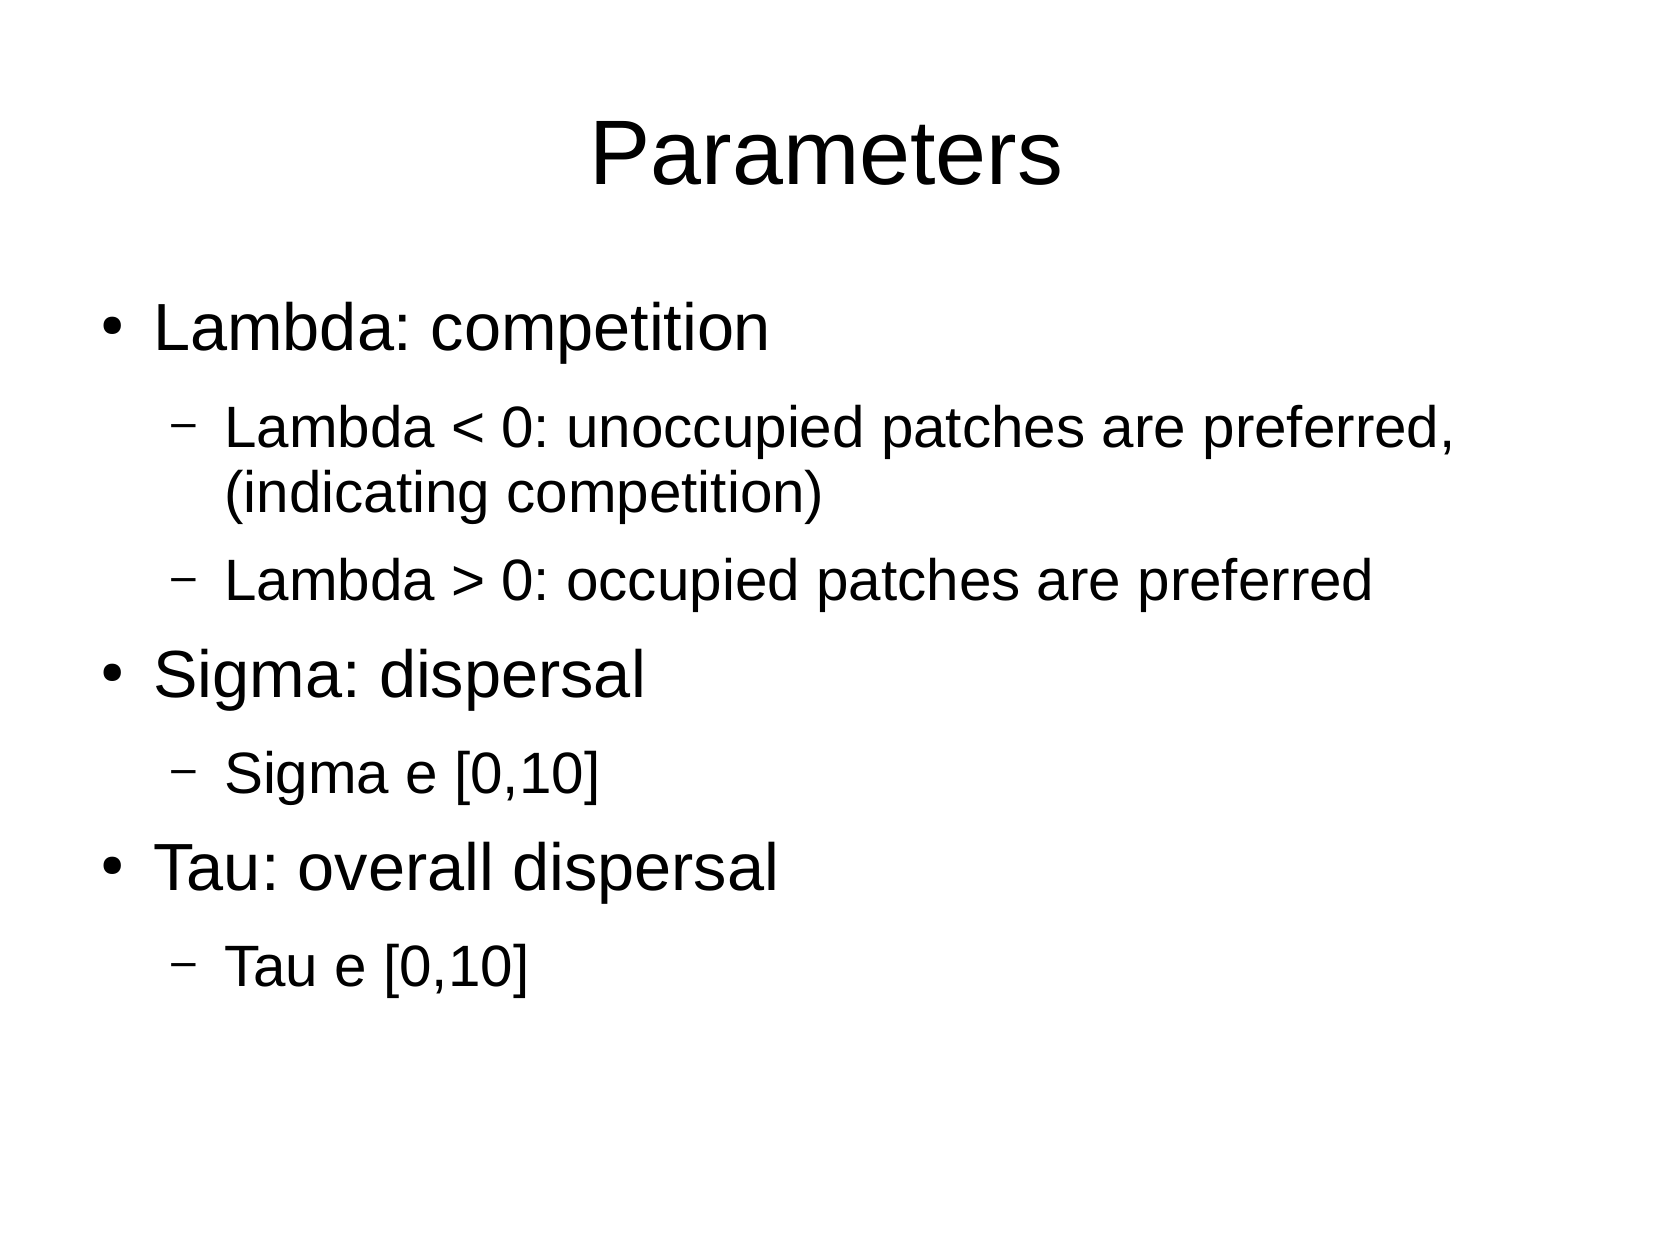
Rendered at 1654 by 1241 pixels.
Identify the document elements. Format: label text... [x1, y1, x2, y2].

list Lambda: competition Lambda < 0: unoccupied patches are preferred, (indicating competition) Lambda > 0: occupied patches are preferred Sigma: dispersal Sigma e [0,10] Tau: overall dispersal Tau e [0,10] [82, 290, 1571, 1010]
title Parameters [82, 49, 1571, 257]
